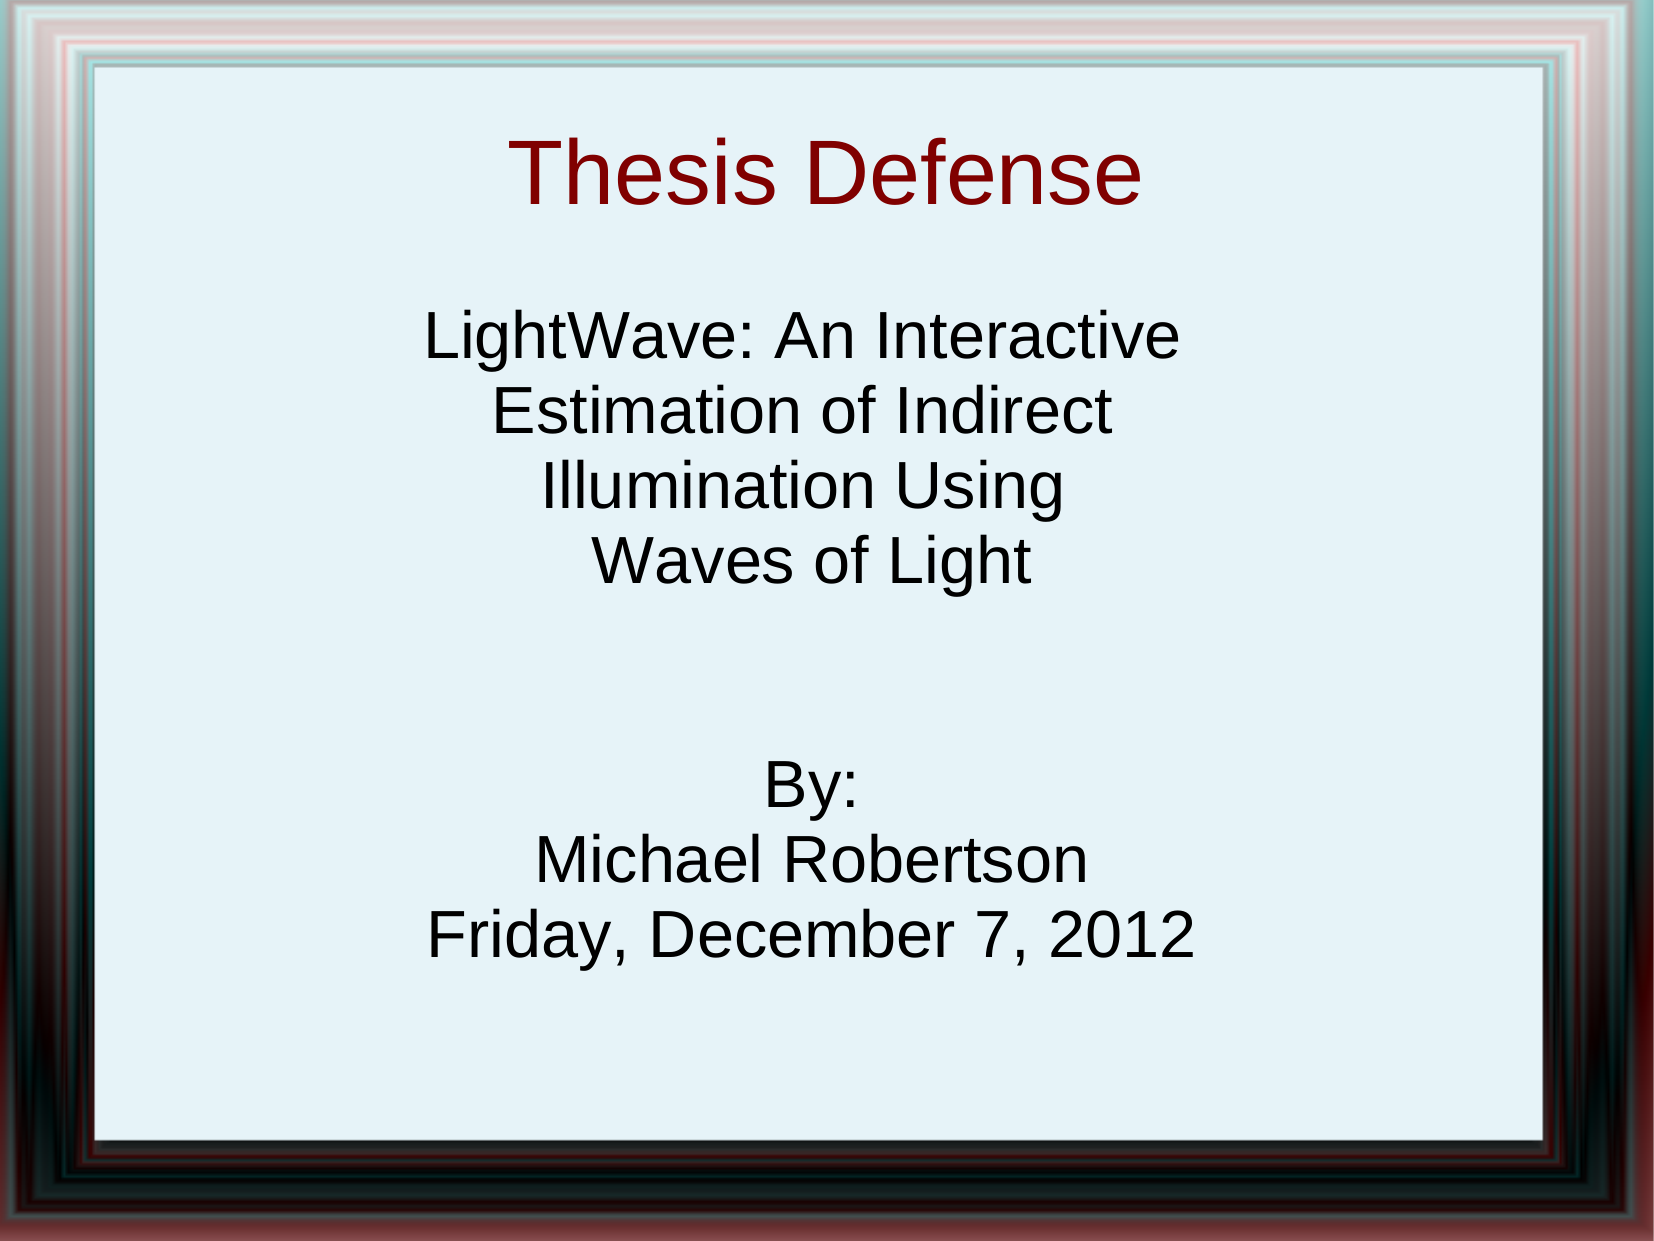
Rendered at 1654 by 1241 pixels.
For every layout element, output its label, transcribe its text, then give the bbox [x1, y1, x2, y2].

title Thesis Defense [118, 88, 1536, 257]
subtitle LightWave: An Interactive Estimation of Indirect Illumination Using Waves of Light By: Michael Robertson Friday, December 7, 2012 [118, 298, 1506, 972]
picture [0, 0, 1654, 1241]
